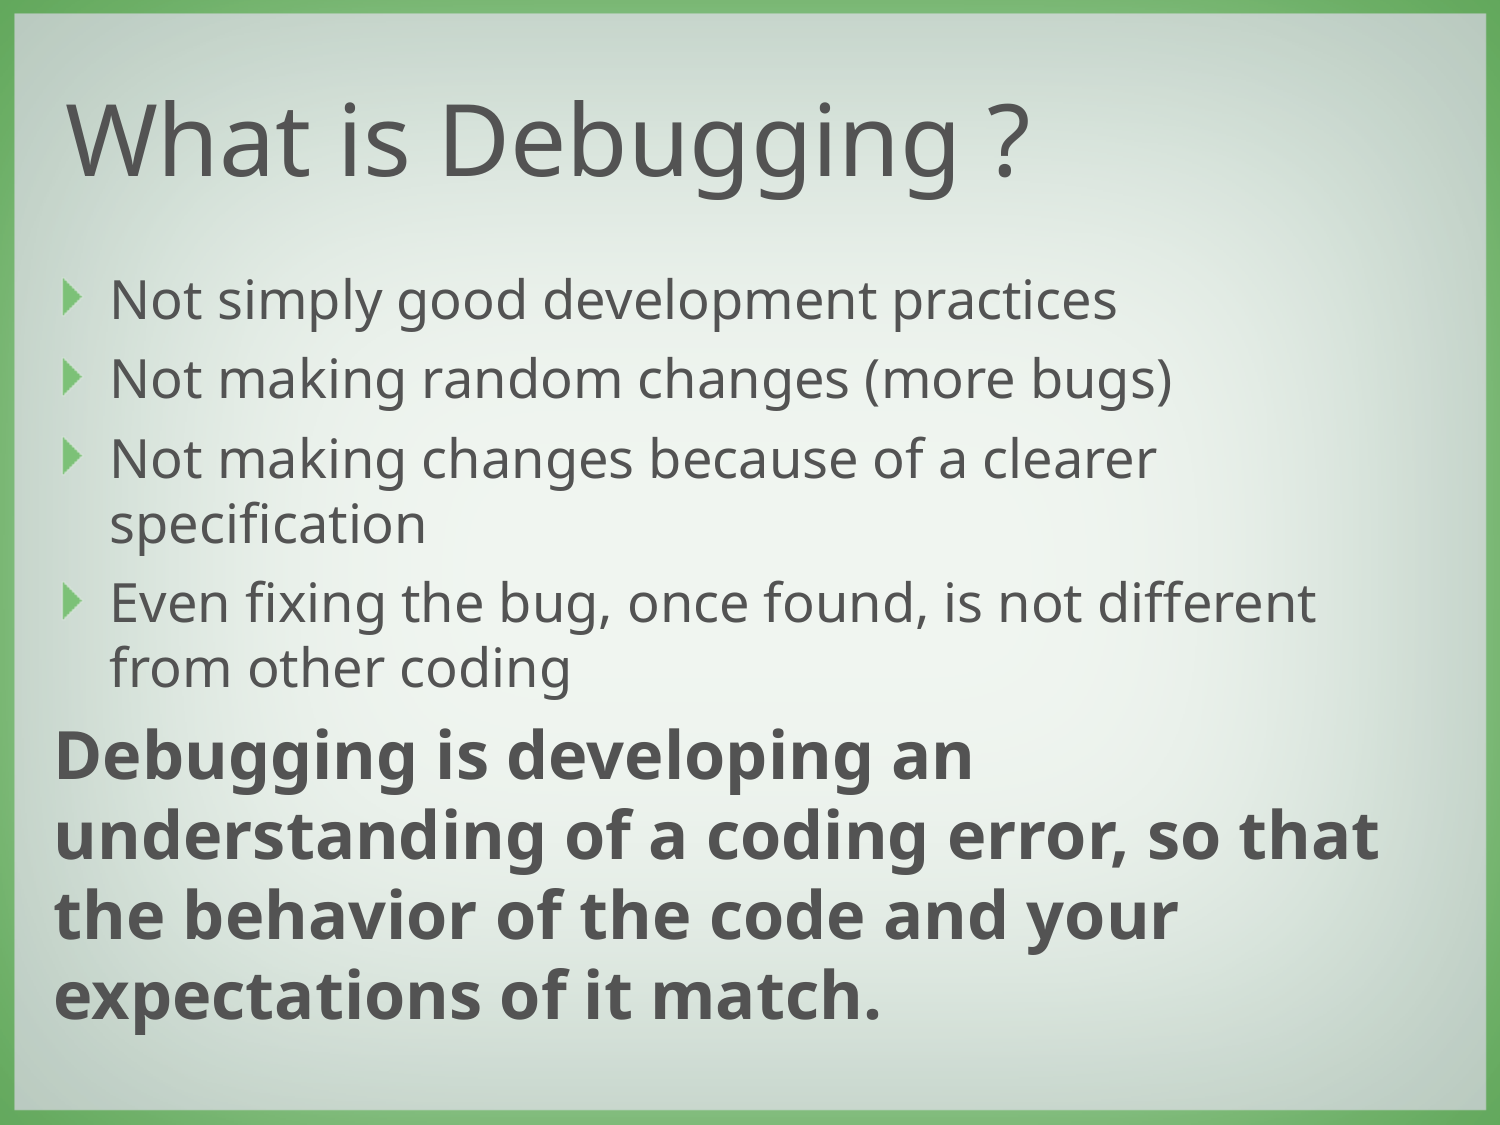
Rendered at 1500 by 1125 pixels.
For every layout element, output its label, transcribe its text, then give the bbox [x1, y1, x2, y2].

picture [0, 0, 1500, 1125]
list Not simply good development practices Not making random changes (more bugs) Not making changes because of a clearer specification Even fixing the bug, once found, is not different from other coding Debugging is developing an understanding of a coding error, so that the behavior of the code and your expectations of it match. [38, 257, 1445, 1125]
title What is Debugging ? [50, 67, 1457, 205]
